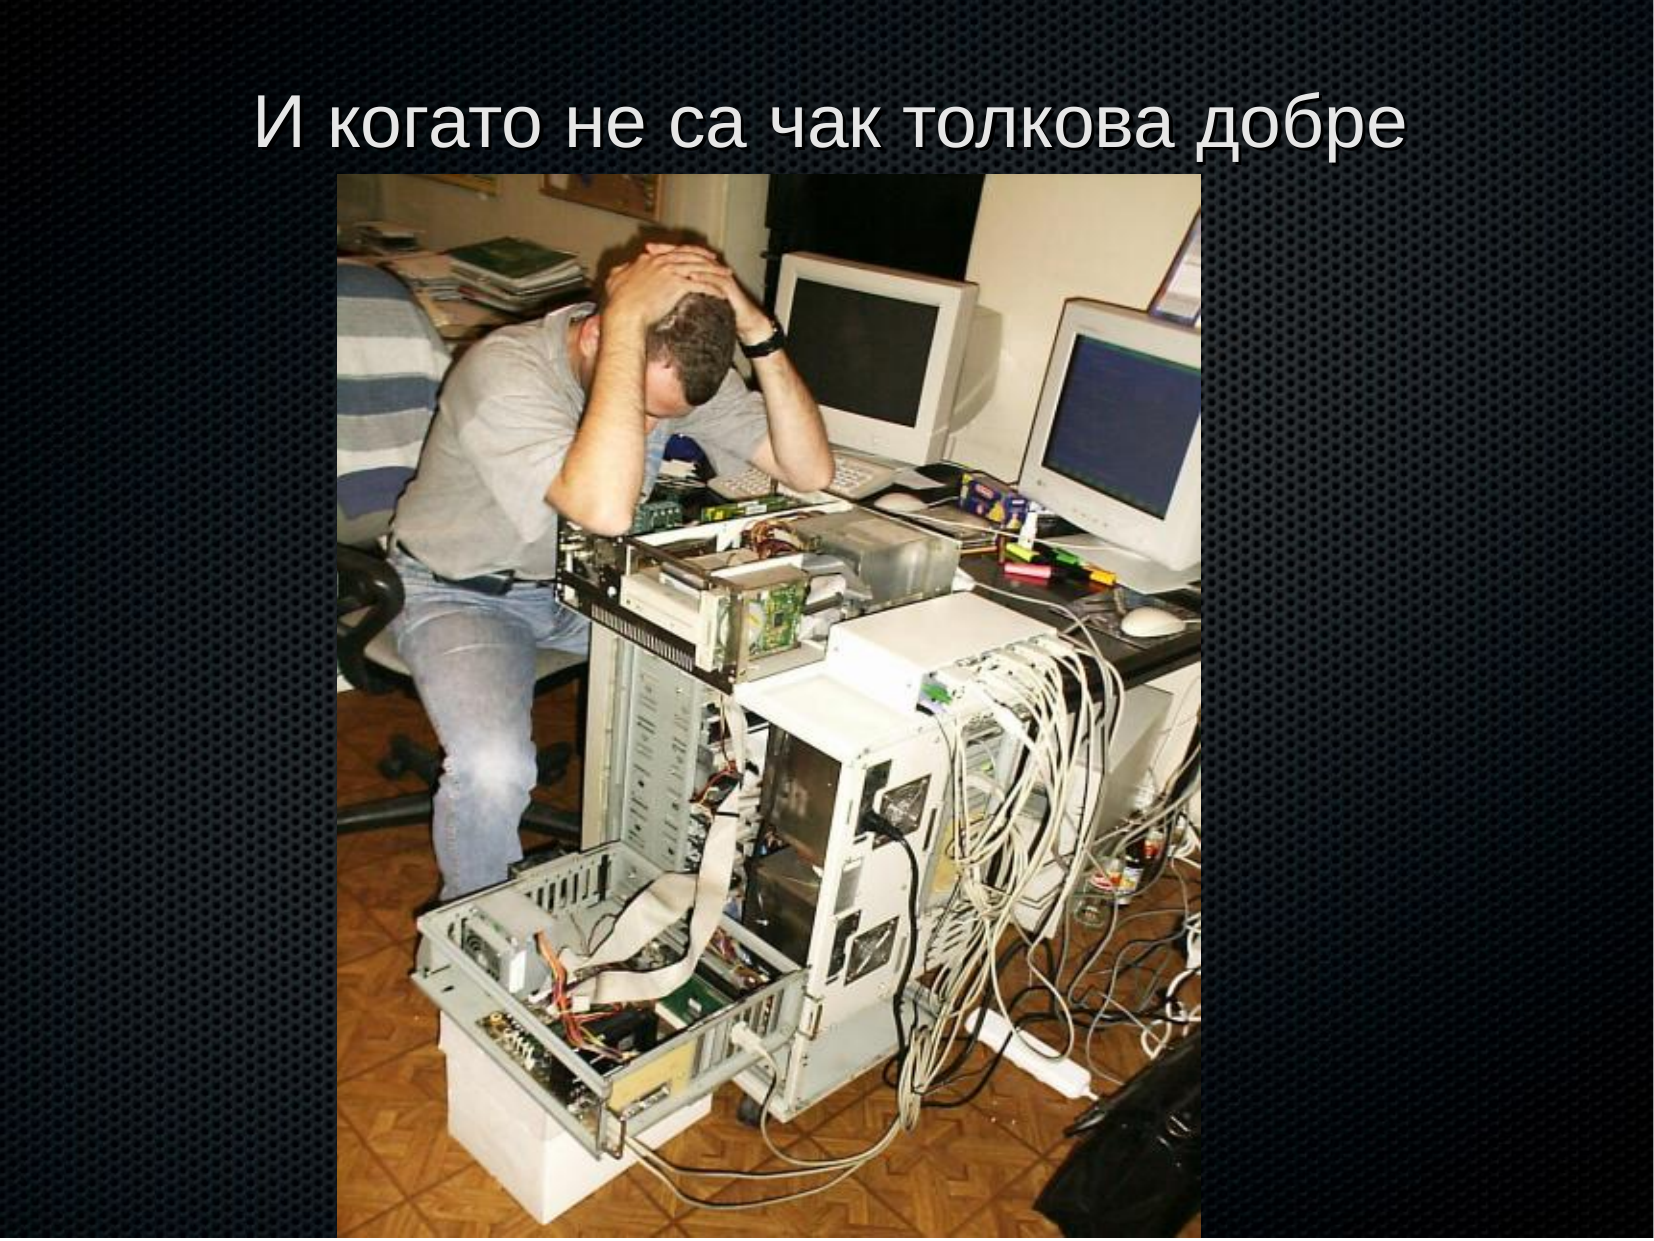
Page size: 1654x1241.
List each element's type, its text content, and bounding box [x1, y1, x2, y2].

title И когато не са чак толкова добре [86, 25, 1576, 218]
picture [0, 0, 1654, 1238]
